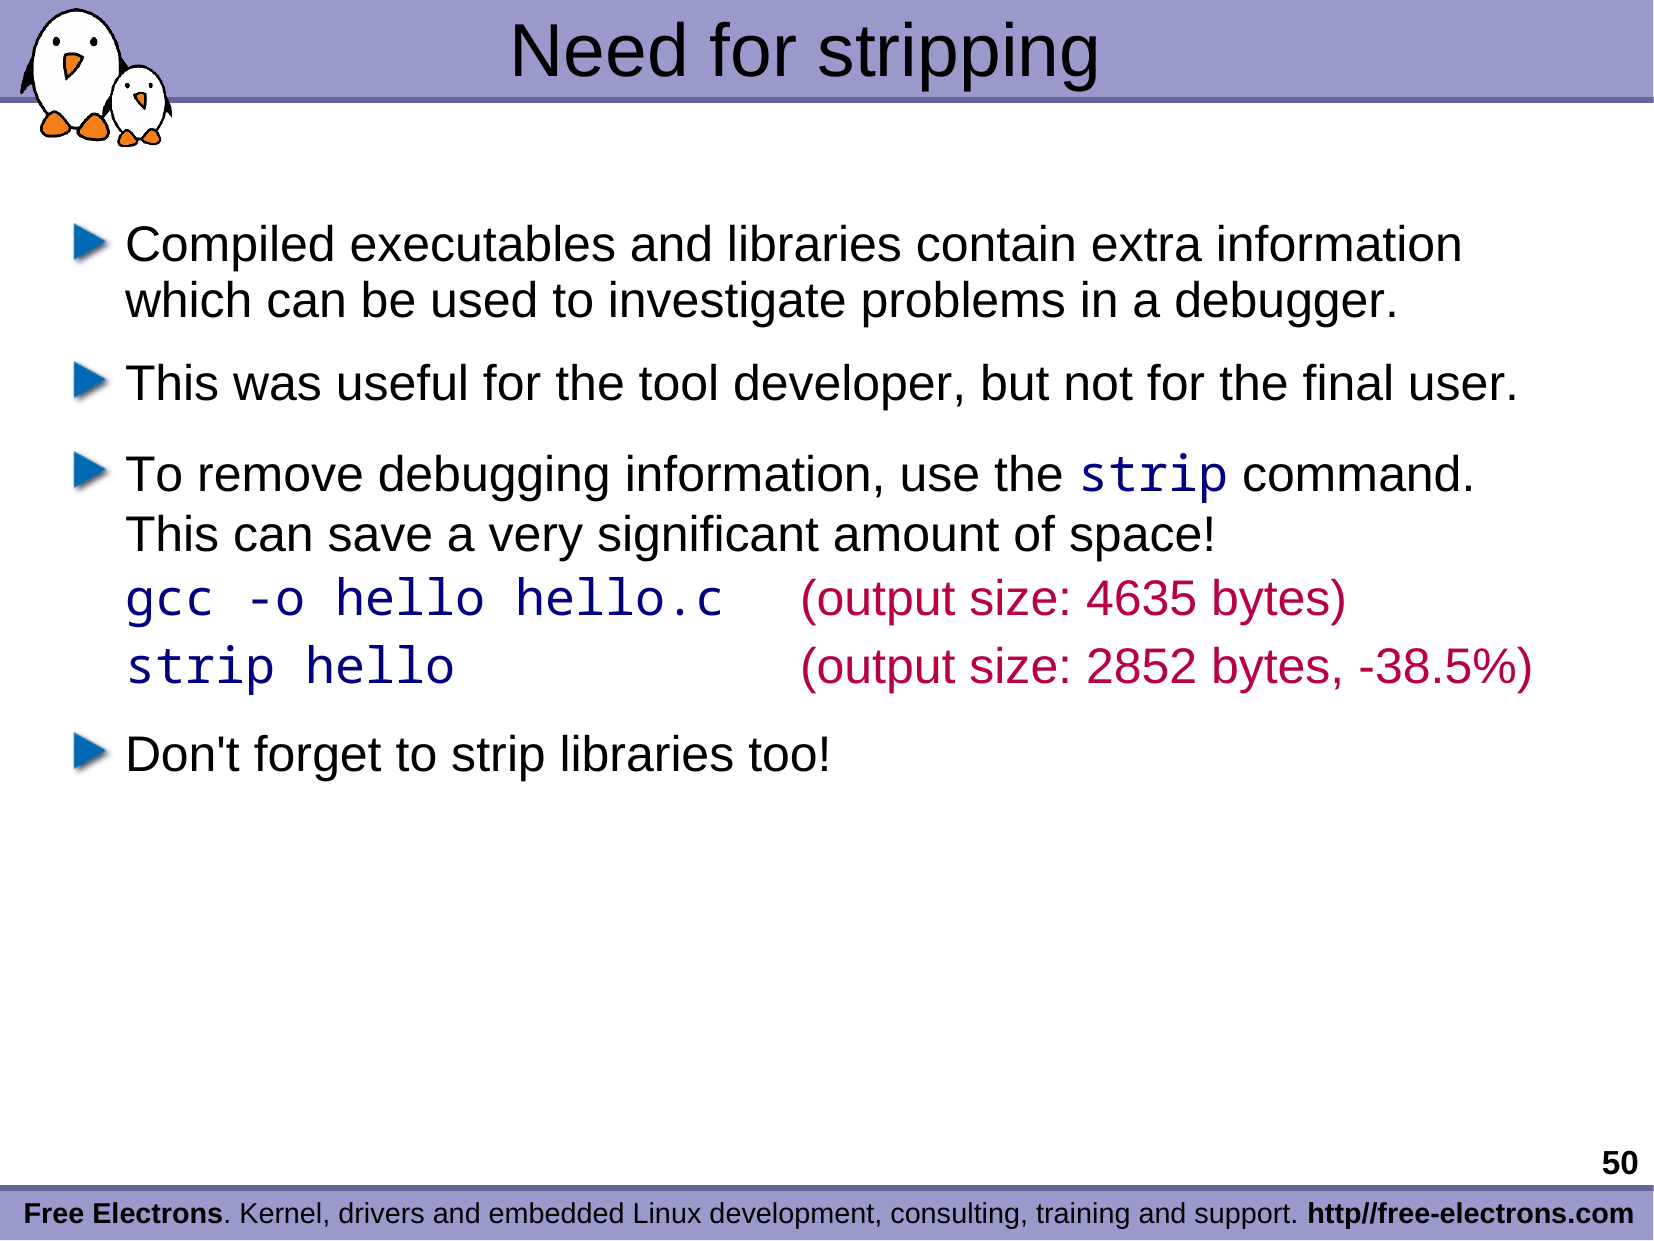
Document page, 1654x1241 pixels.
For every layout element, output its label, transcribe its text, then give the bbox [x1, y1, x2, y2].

list Compiled executables and libraries contain extra information which can be used to investigate problems in a debugger. This was useful for the tool developer, but not for the final user. To remove debugging information, use the strip command. This can save a very significant amount of space! gcc -o hello hello.c (output size: 4635 bytes) strip hello (output size: 2852 bytes, -38.5%) Don't forget to strip libraries too! [54, 216, 1576, 1066]
picture [20, 8, 172, 147]
title Need for stripping [60, 0, 1551, 100]
